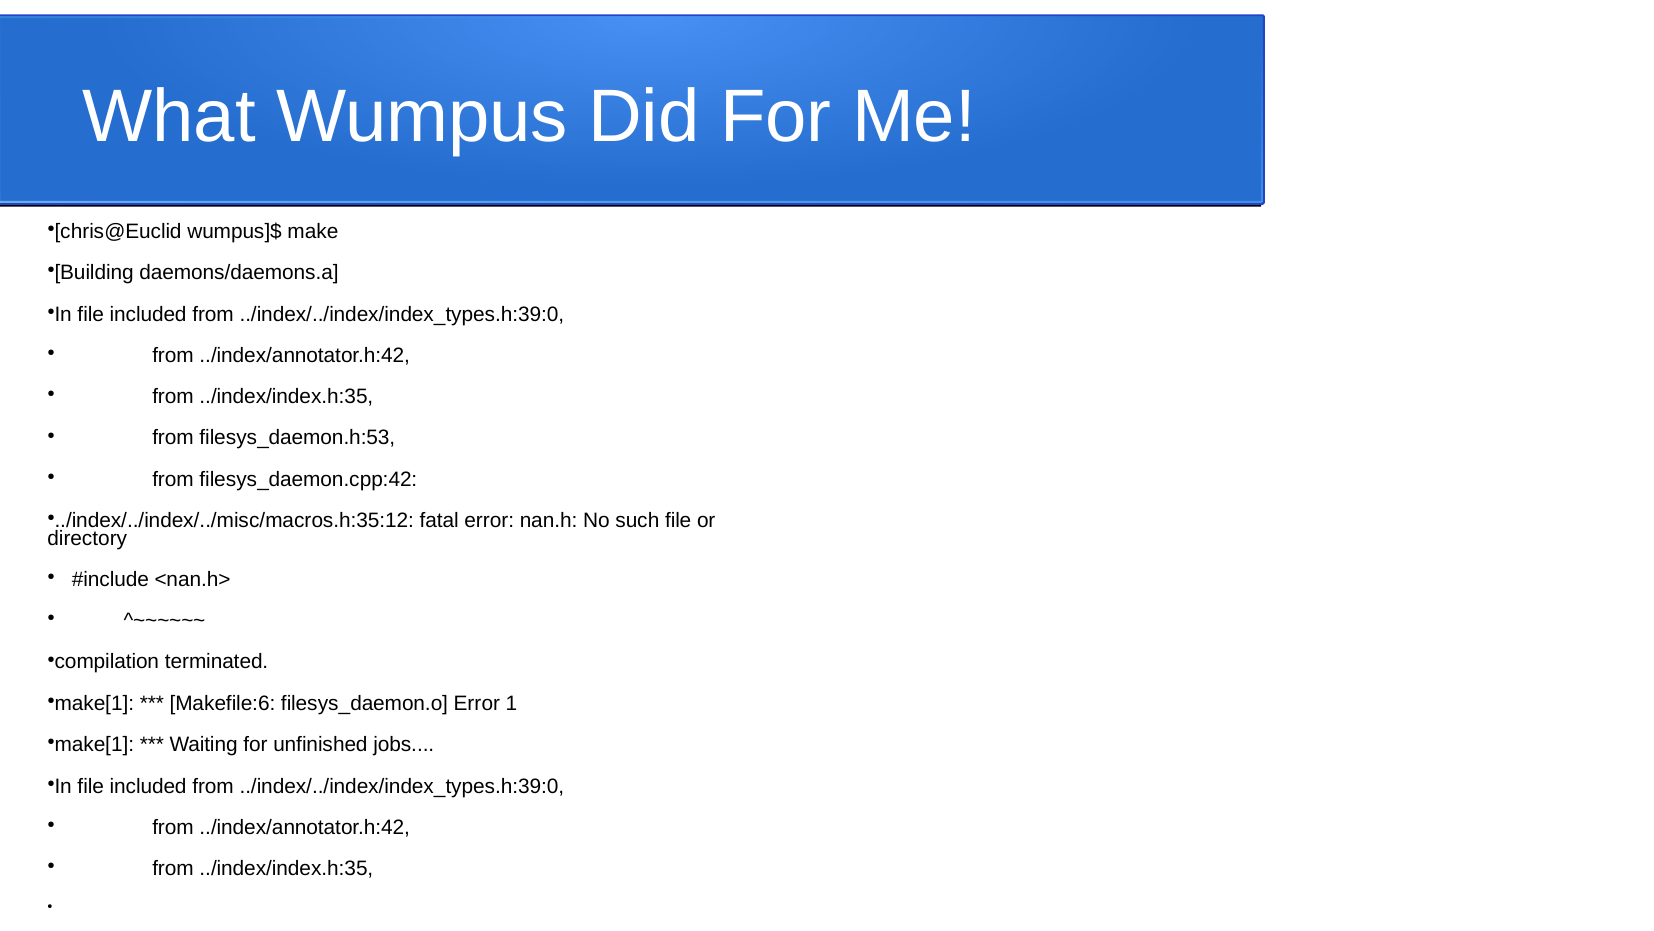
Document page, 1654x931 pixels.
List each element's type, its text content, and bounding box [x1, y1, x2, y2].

list [chris@Euclid wumpus]$ make [Building daemons/daemons.a] In file included from ../index/../index/index_types.h:39:0, from ../index/annotator.h:42, from ../index/index.h:35, from filesys_daemon.h:53, from filesys_daemon.cpp:42: ../index/../index/../misc/macros.h:35:12: fatal error: nan.h: No such file or directory #include <nan.h> ^~~~~~~ compilation terminated. make[1]: *** [Makefile:6: filesys_daemon.o] Error 1 make[1]: *** Waiting for unfinished jobs.... In file included from ../index/../index/index_types.h:39:0, from ../index/annotator.h:42, from ../index/index.h:35, [47, 224, 740, 931]
title What Wumpus Did For Me! [82, 35, 1235, 189]
